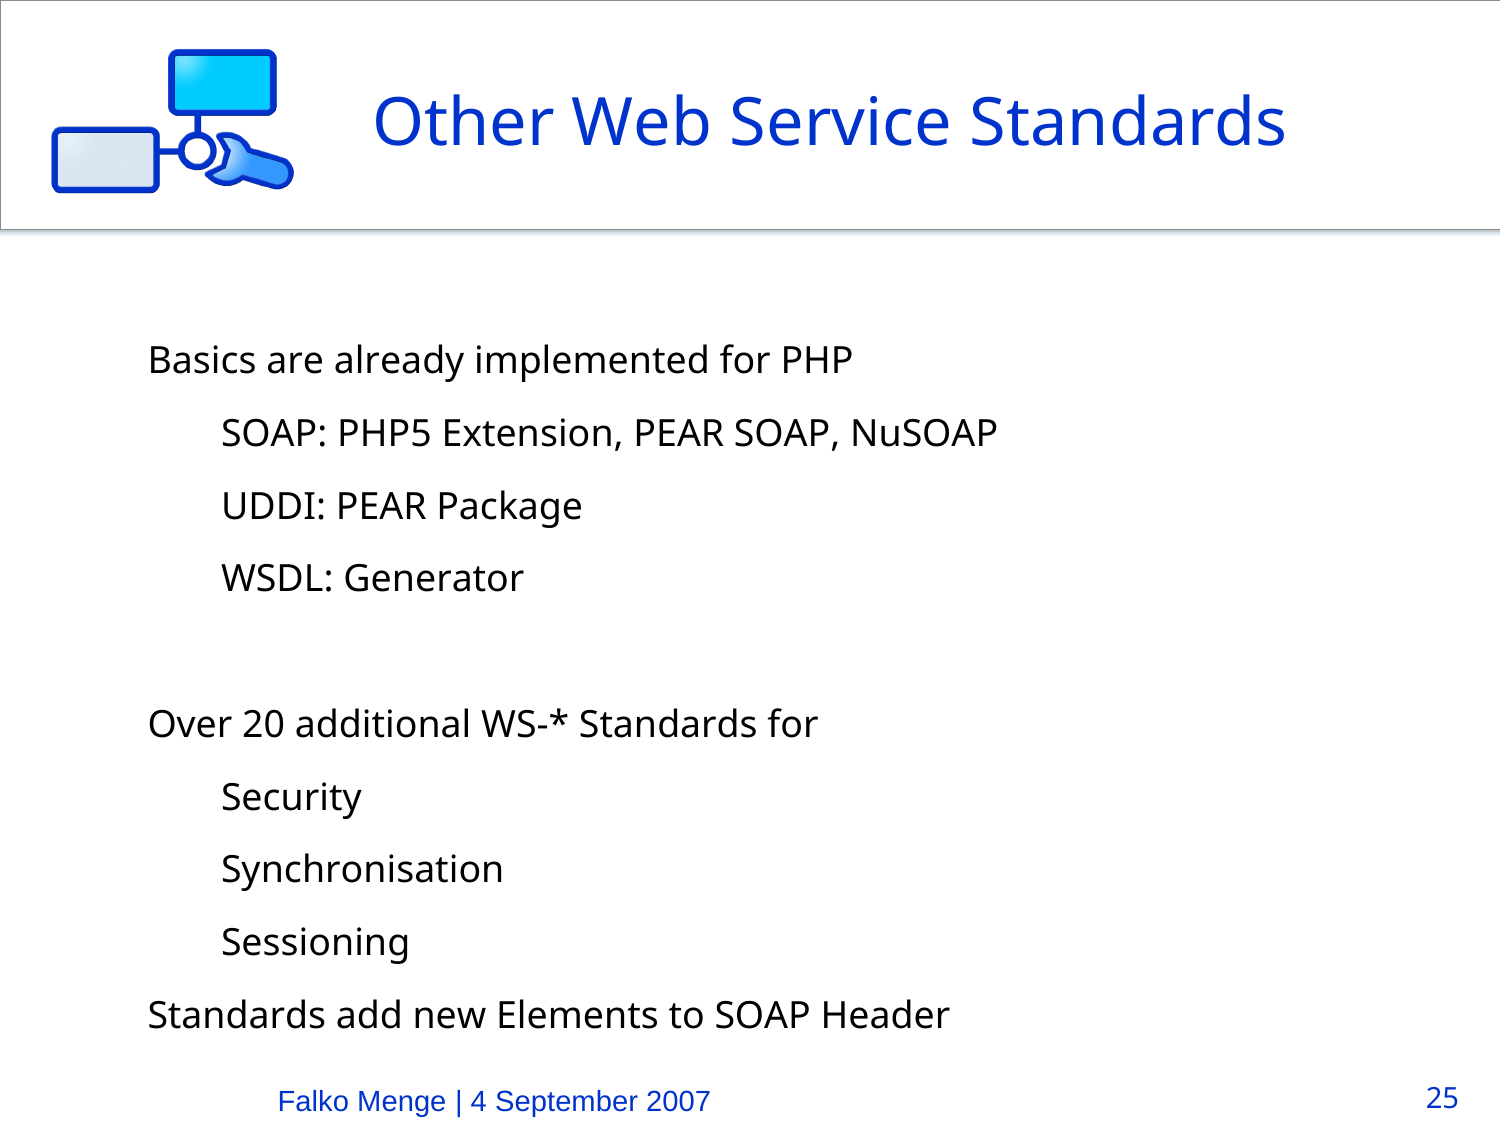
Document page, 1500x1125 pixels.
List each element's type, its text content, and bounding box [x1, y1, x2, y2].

picture [8, 19, 310, 224]
title Other Web Service Standards [372, 19, 1500, 221]
list Basics are already implemented for PHP SOAP: PHP5 Extension, PEAR SOAP, NuSOAP UDDI: PEAR Package WSDL: Generator Over 20 additional WS-* Standards for Security Synchronisation Sessioning Standards add new Elements to SOAP Header [117, 326, 1459, 1071]
picture [0, 230, 1500, 236]
